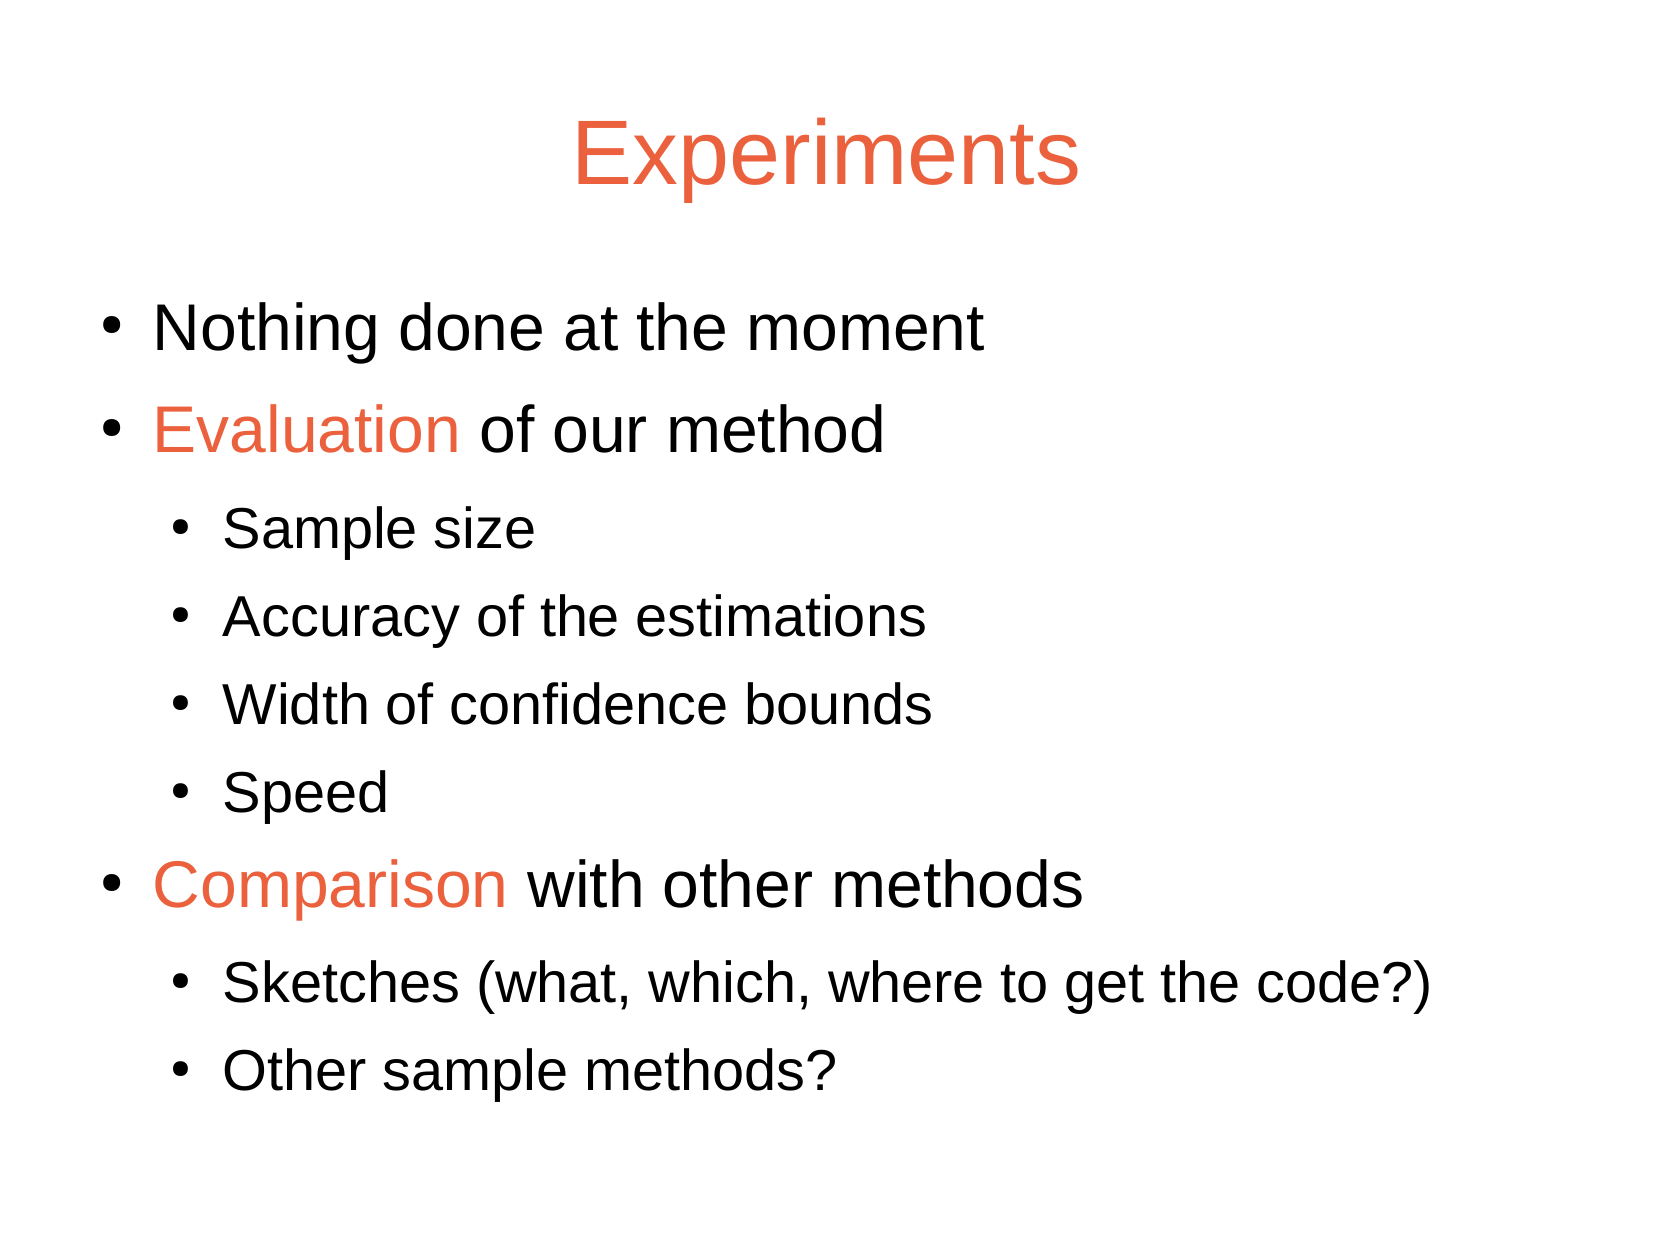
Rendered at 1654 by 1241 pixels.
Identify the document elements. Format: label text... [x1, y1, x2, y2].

title Experiments [82, 49, 1571, 257]
list Nothing done at the moment Evaluation of our method Sample size Accuracy of the estimations Width of confidence bounds Speed Comparison with other methods Sketches (what, which, where to get the code?) Other sample methods? [82, 290, 1571, 1109]
